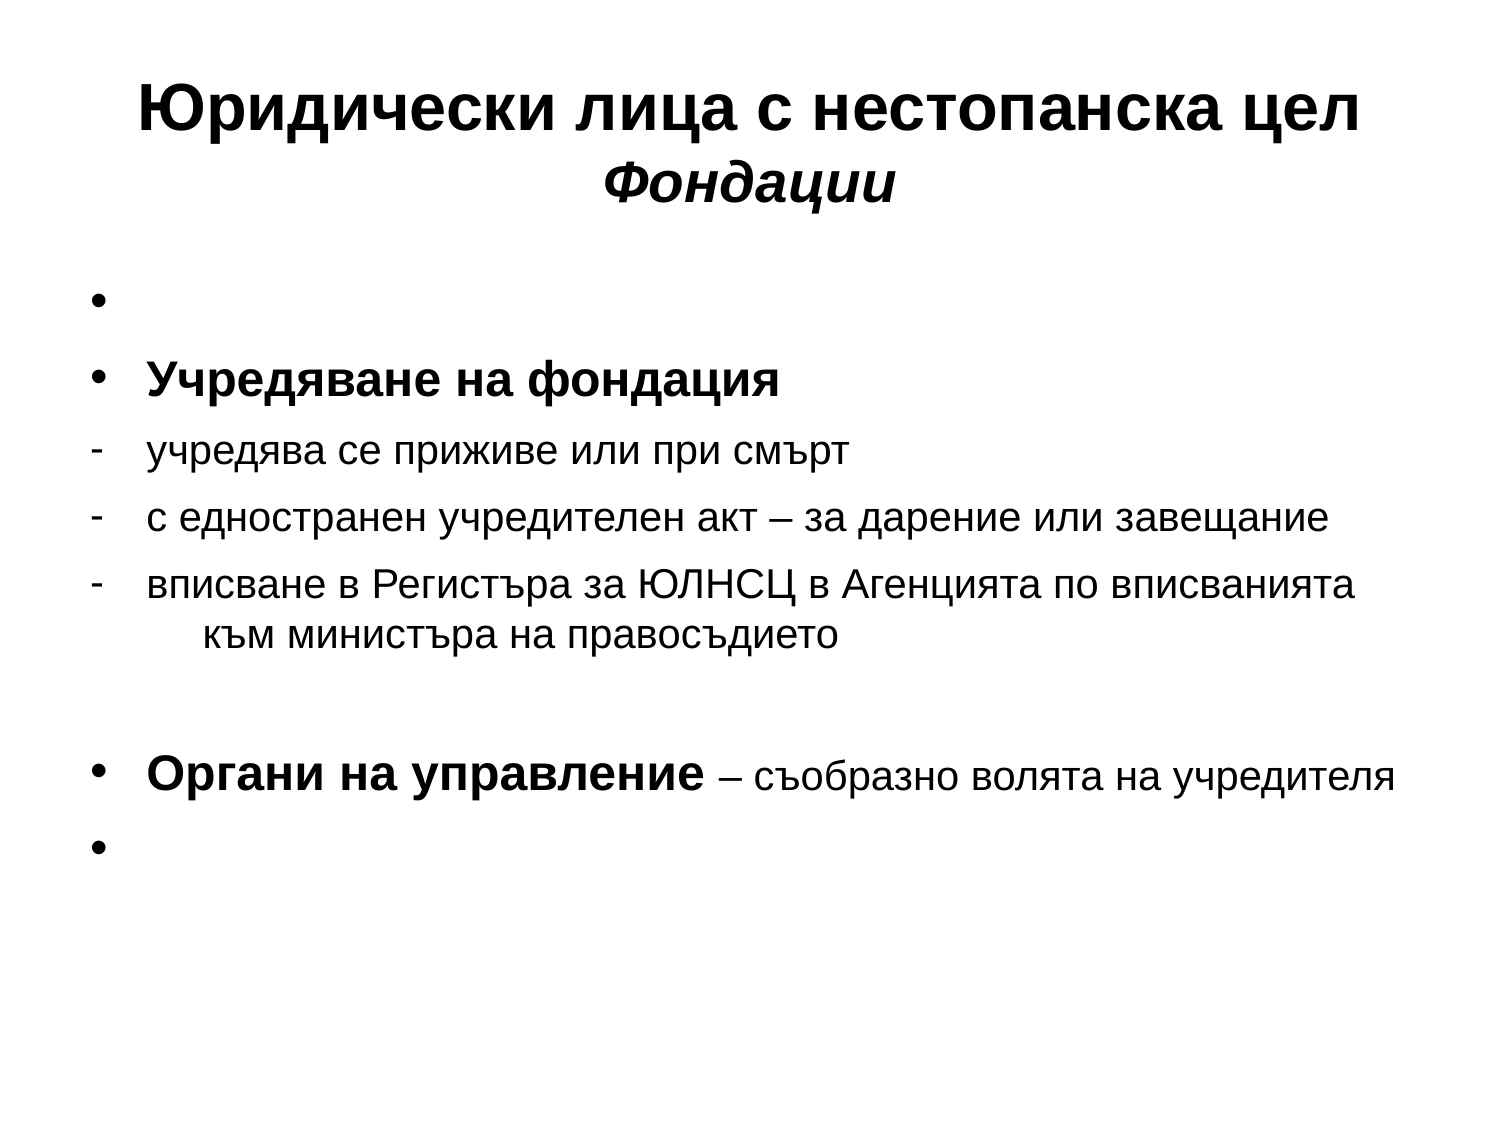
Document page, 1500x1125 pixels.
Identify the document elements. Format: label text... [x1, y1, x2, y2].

list Учредяване на фондация учредява се приживе или при смърт с едностранен учредителен акт – за дарение или завещание вписване в Регистъра за ЮЛНСЦ в Агенцията по вписванията към министъра на правосъдието Органи на управление – съобразно волята на учредителя [75, 262, 1426, 1005]
title Юридически лица с нестопанска цел Фондации [75, 45, 1426, 233]
